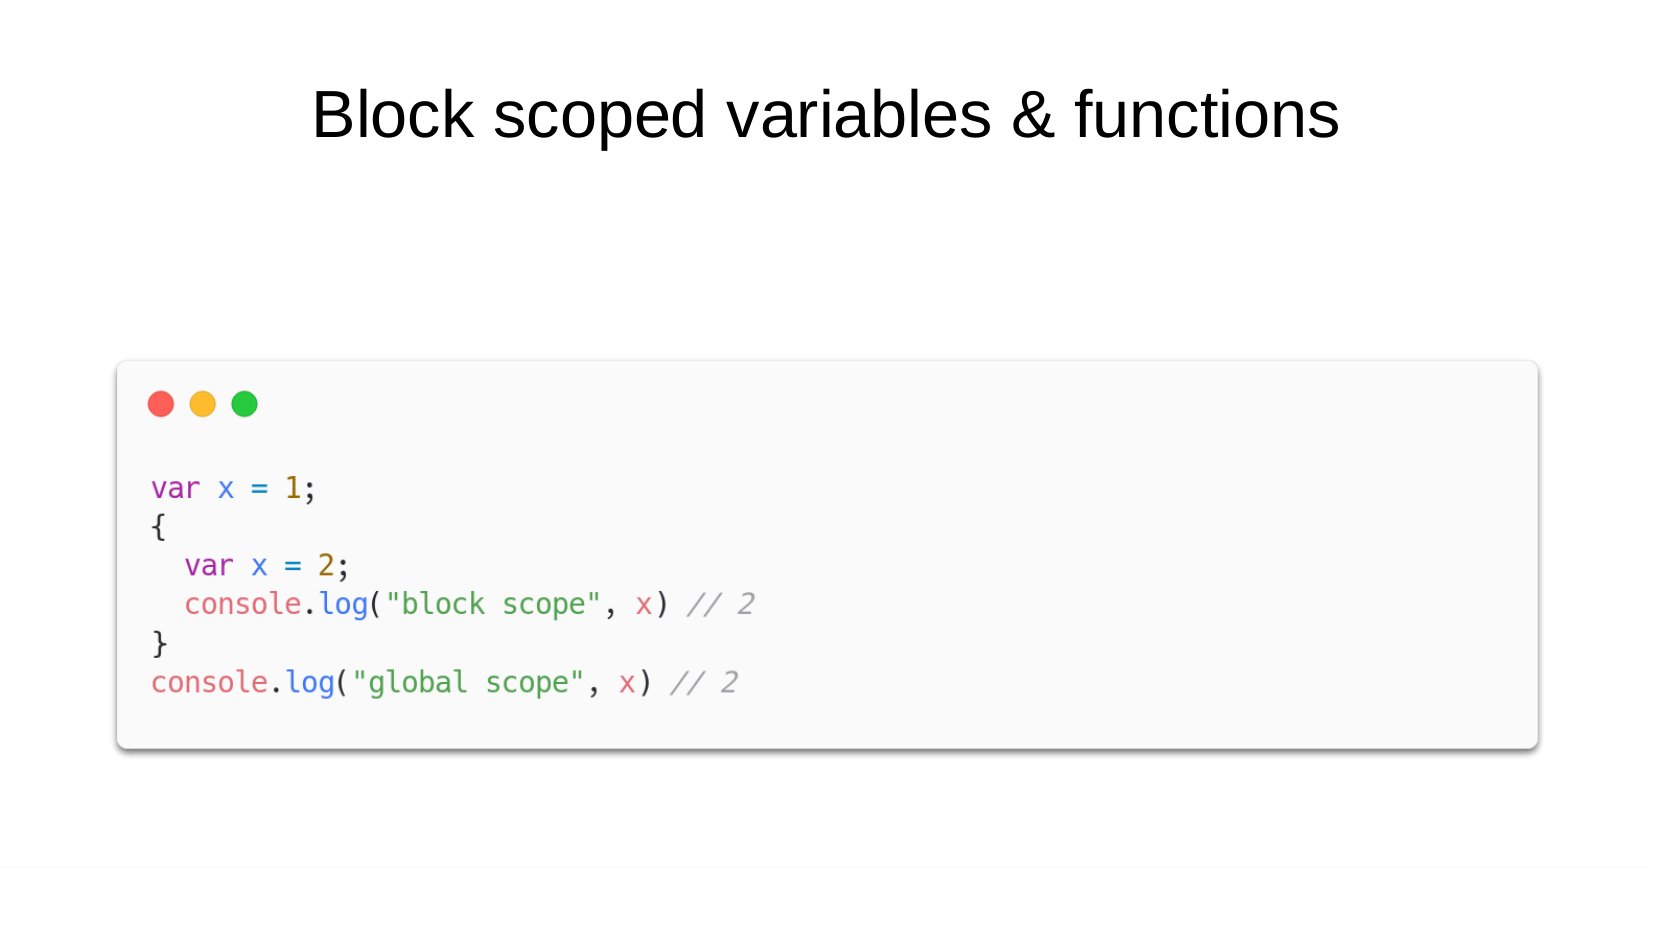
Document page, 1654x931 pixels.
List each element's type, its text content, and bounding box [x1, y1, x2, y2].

picture [0, 243, 1654, 868]
title Block scoped variables & functions [82, 37, 1571, 193]
